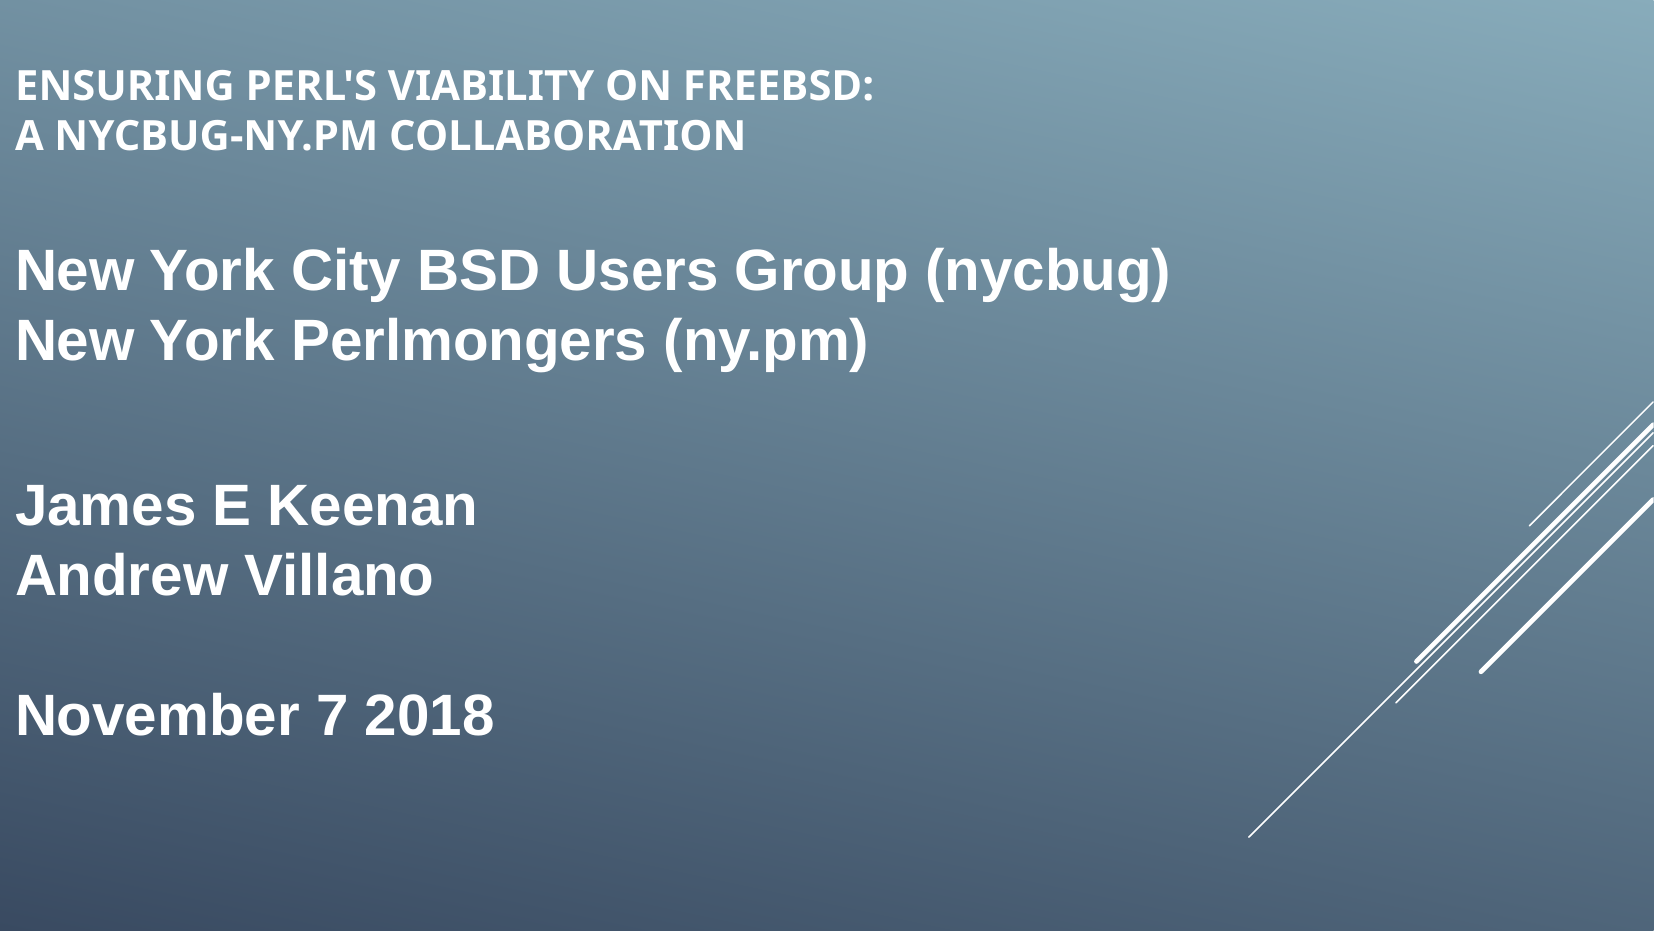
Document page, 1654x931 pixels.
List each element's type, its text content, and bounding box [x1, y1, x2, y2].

title Ensuring Perl's Viability on FreeBSD: A NYCBUG-NY.PM Collaboration [0, 36, 1088, 180]
subtitle New York City BSD Users Group (nycbug) New York Perlmongers (ny.pm) James E Keenan Andrew Villano November 7 2018 [0, 224, 1489, 845]
